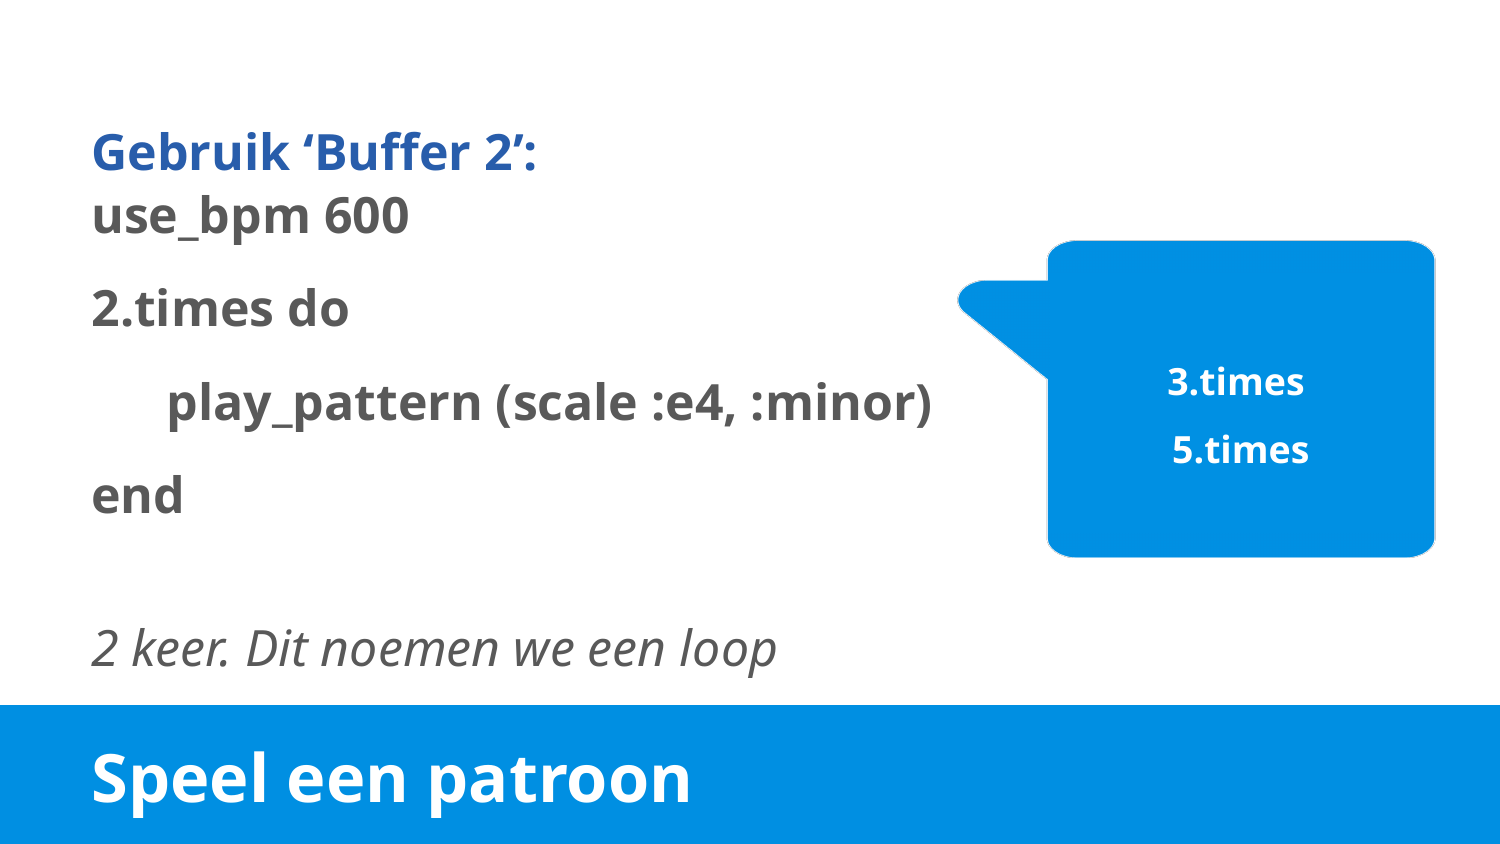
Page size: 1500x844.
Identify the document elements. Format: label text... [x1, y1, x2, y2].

list use_bpm 600 2.times do play_pattern (scale :e4, :minor) end 2 keer. Dit noemen we een loop [76, 168, 1454, 500]
picture [898, 200, 1497, 598]
text_box 3.times 5.times [1049, 273, 1433, 534]
picture [0, 705, 1500, 844]
subtitle Gebruik ‘Buffer 2’: [76, 75, 1438, 152]
title Speel een patroon [76, 721, 1500, 828]
